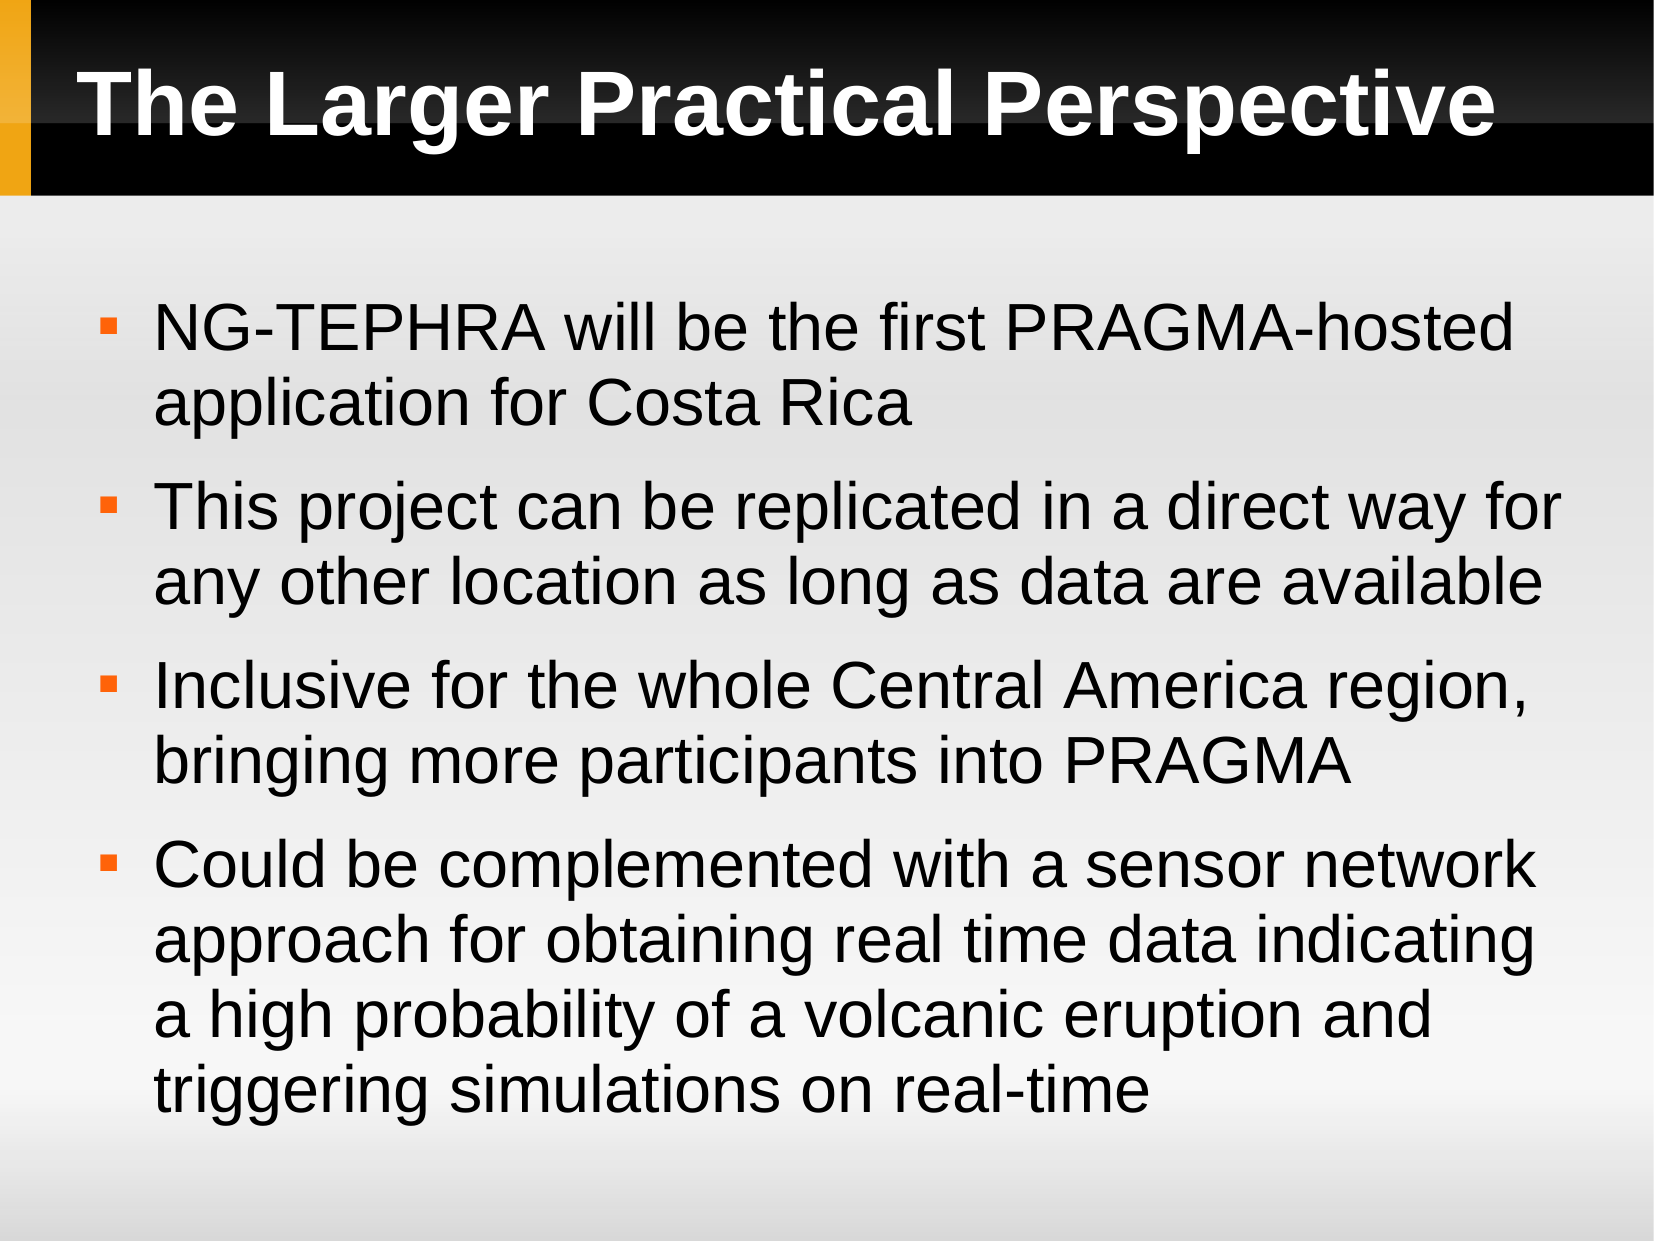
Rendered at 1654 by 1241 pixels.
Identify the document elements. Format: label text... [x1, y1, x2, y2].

picture [0, 0, 1654, 1241]
list NG-TEPHRA will be the first PRAGMA-hosted application for Costa Rica This project can be replicated in a direct way for any other location as long as data are available Inclusive for the whole Central America region, bringing more participants into PRAGMA Could be complemented with a sensor network approach for obtaining real time data indicating a high probability of a volcanic eruption and triggering simulations on real-time [82, 290, 1571, 1127]
title The Larger Practical Perspective [76, 7, 1565, 200]
